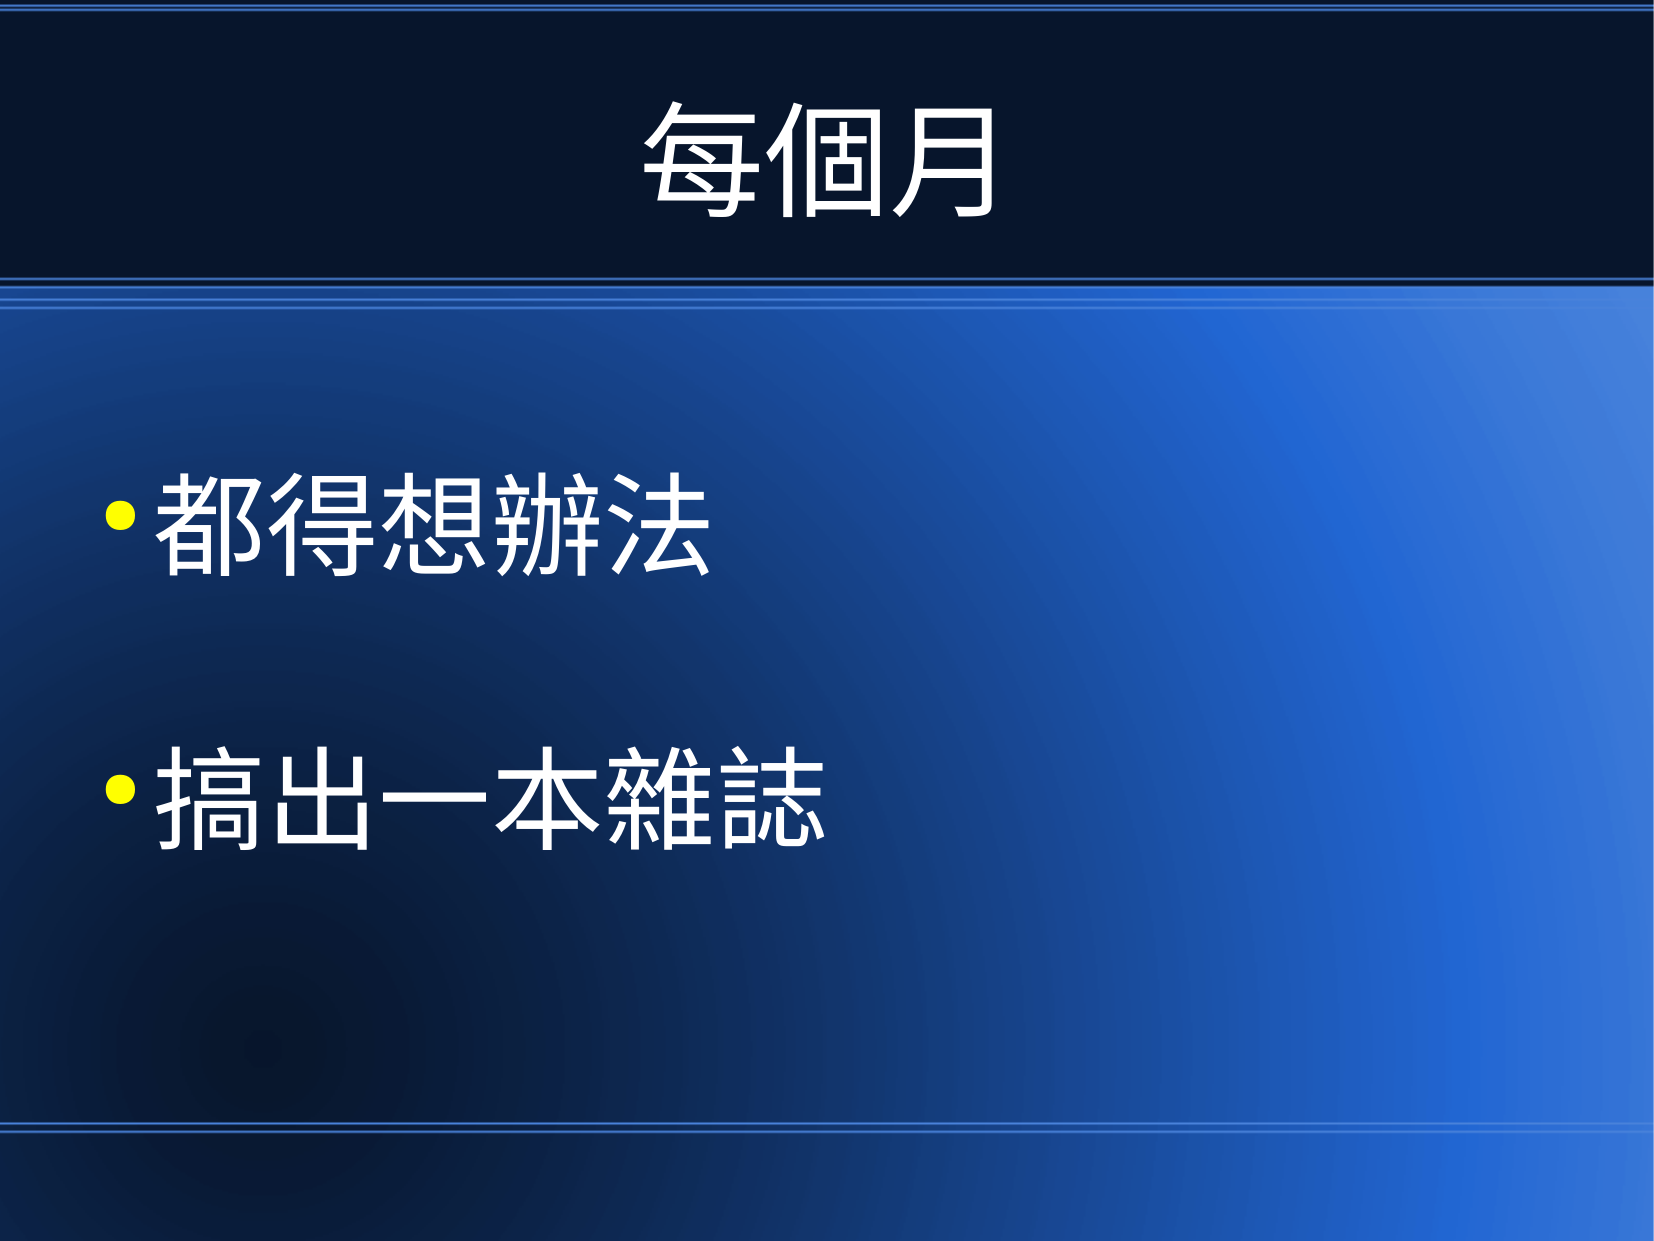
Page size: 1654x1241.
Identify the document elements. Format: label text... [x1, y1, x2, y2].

picture [0, 0, 1654, 1241]
list 都得想辦法 搞出一本雜誌 [82, 355, 1571, 1241]
title 每個月 [82, 49, 1571, 257]
